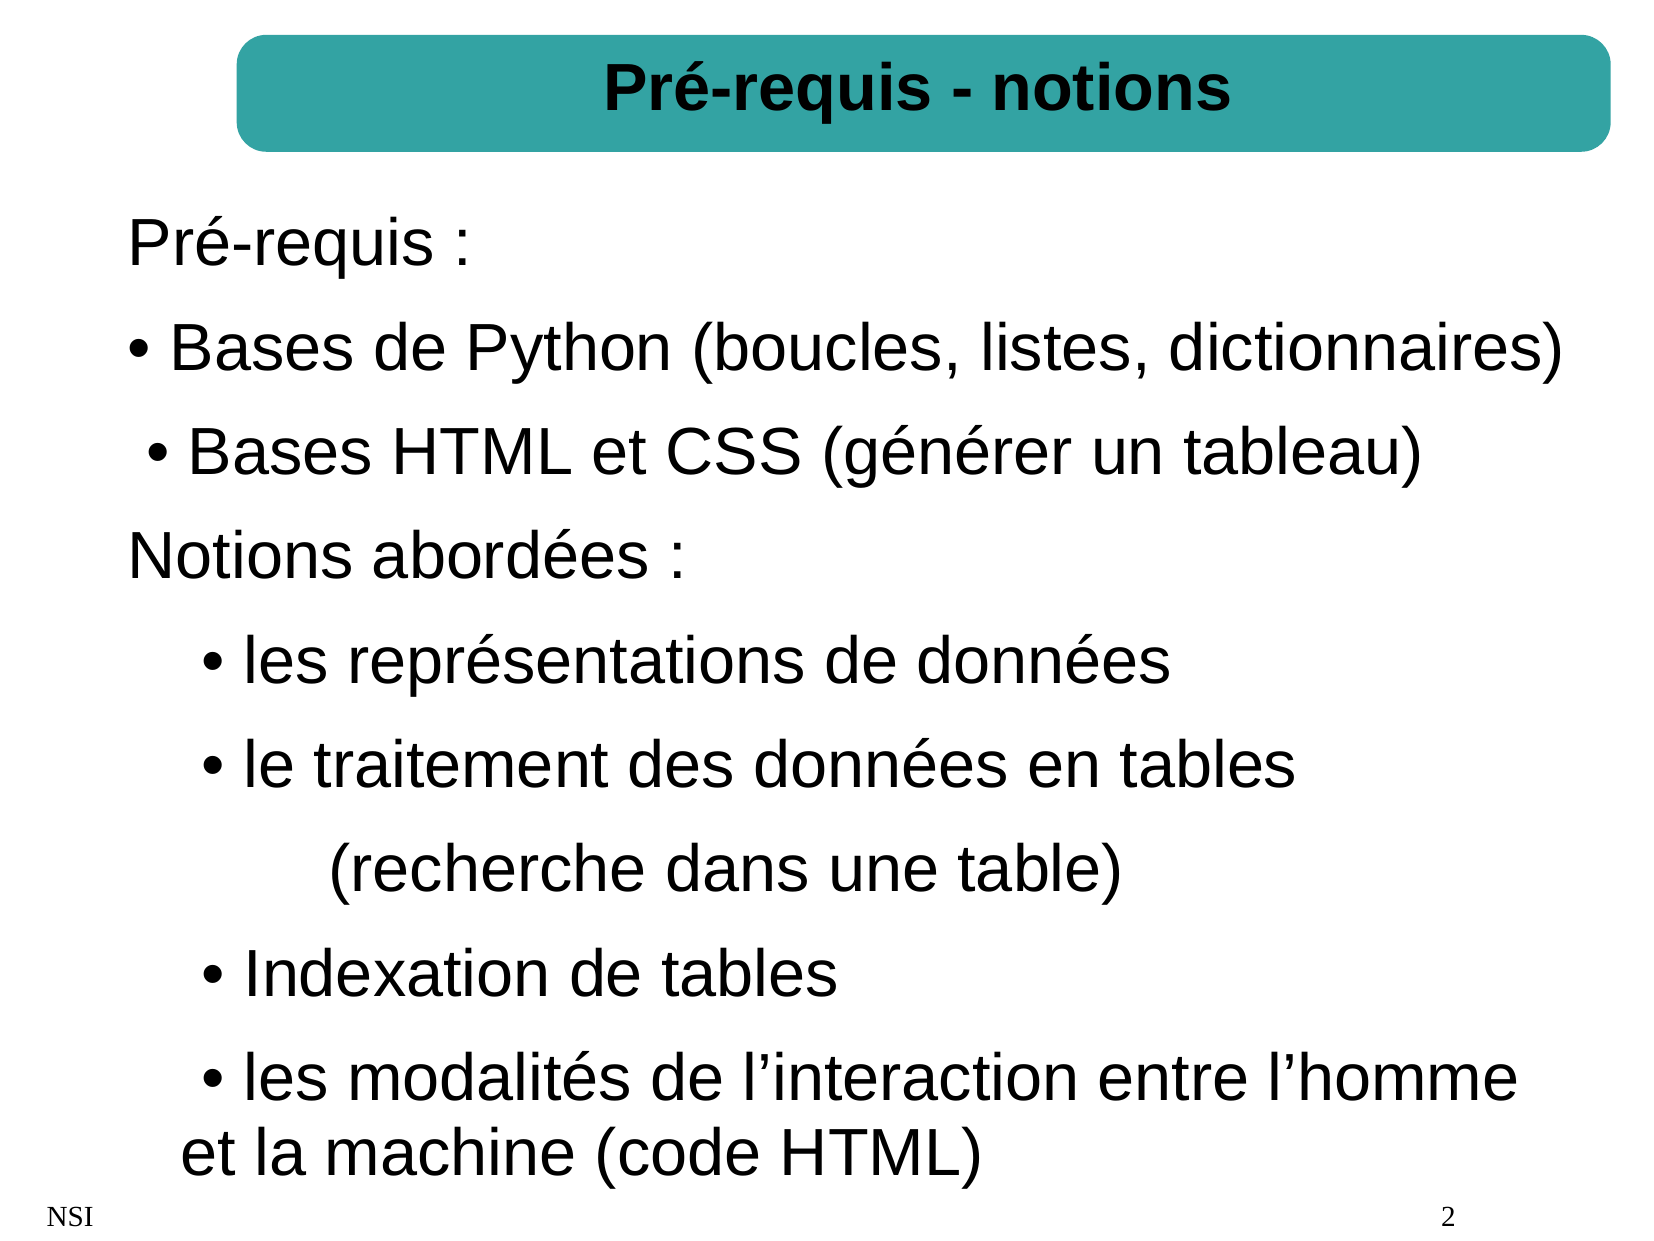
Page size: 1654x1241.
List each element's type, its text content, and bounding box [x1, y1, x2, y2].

title Pré-requis - notions [238, 37, 1598, 137]
list Pré-requis : • Bases de Python (boucles, listes, dictionnaires) • Bases HTML et CSS (générer un tableau) Notions abordées : • les représentations de données • le traitement des données en tables (recherche dans une table) • Indexation de tables • les modalités de l’interaction entre l’homme et la machine (code HTML) [110, 205, 1568, 1241]
